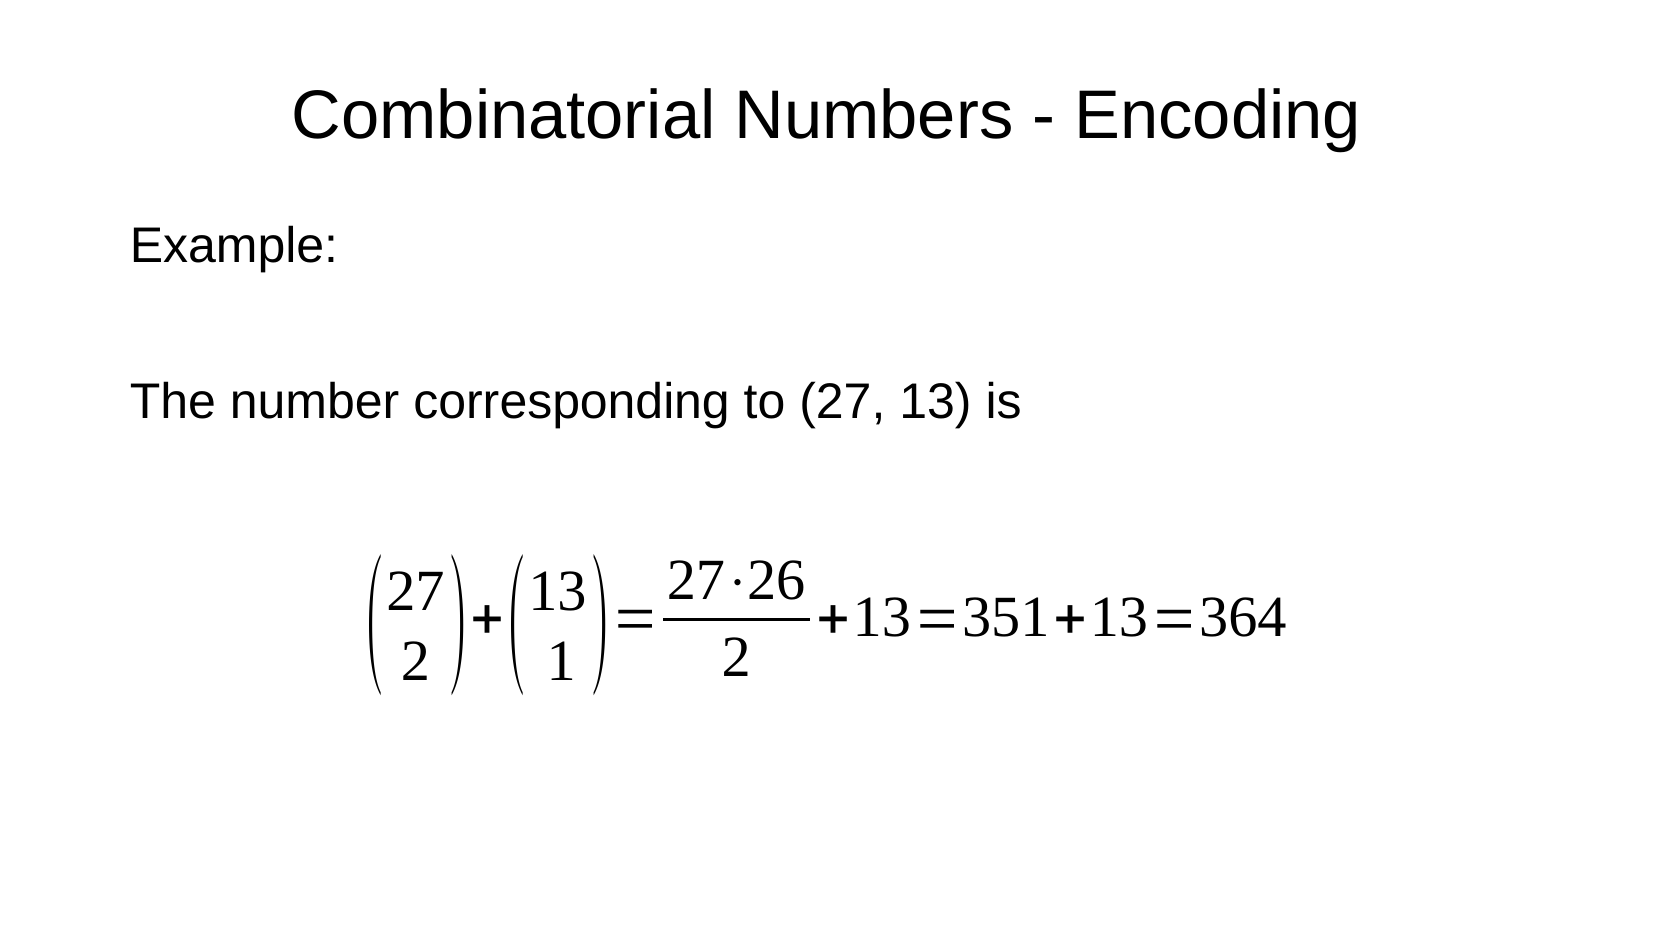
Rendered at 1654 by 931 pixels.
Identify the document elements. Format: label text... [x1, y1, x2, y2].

title Combinatorial Numbers - Encoding [82, 37, 1571, 193]
chart [349, 548, 1305, 699]
list Example: The number corresponding to (27, 13) is [59, 217, 1571, 758]
